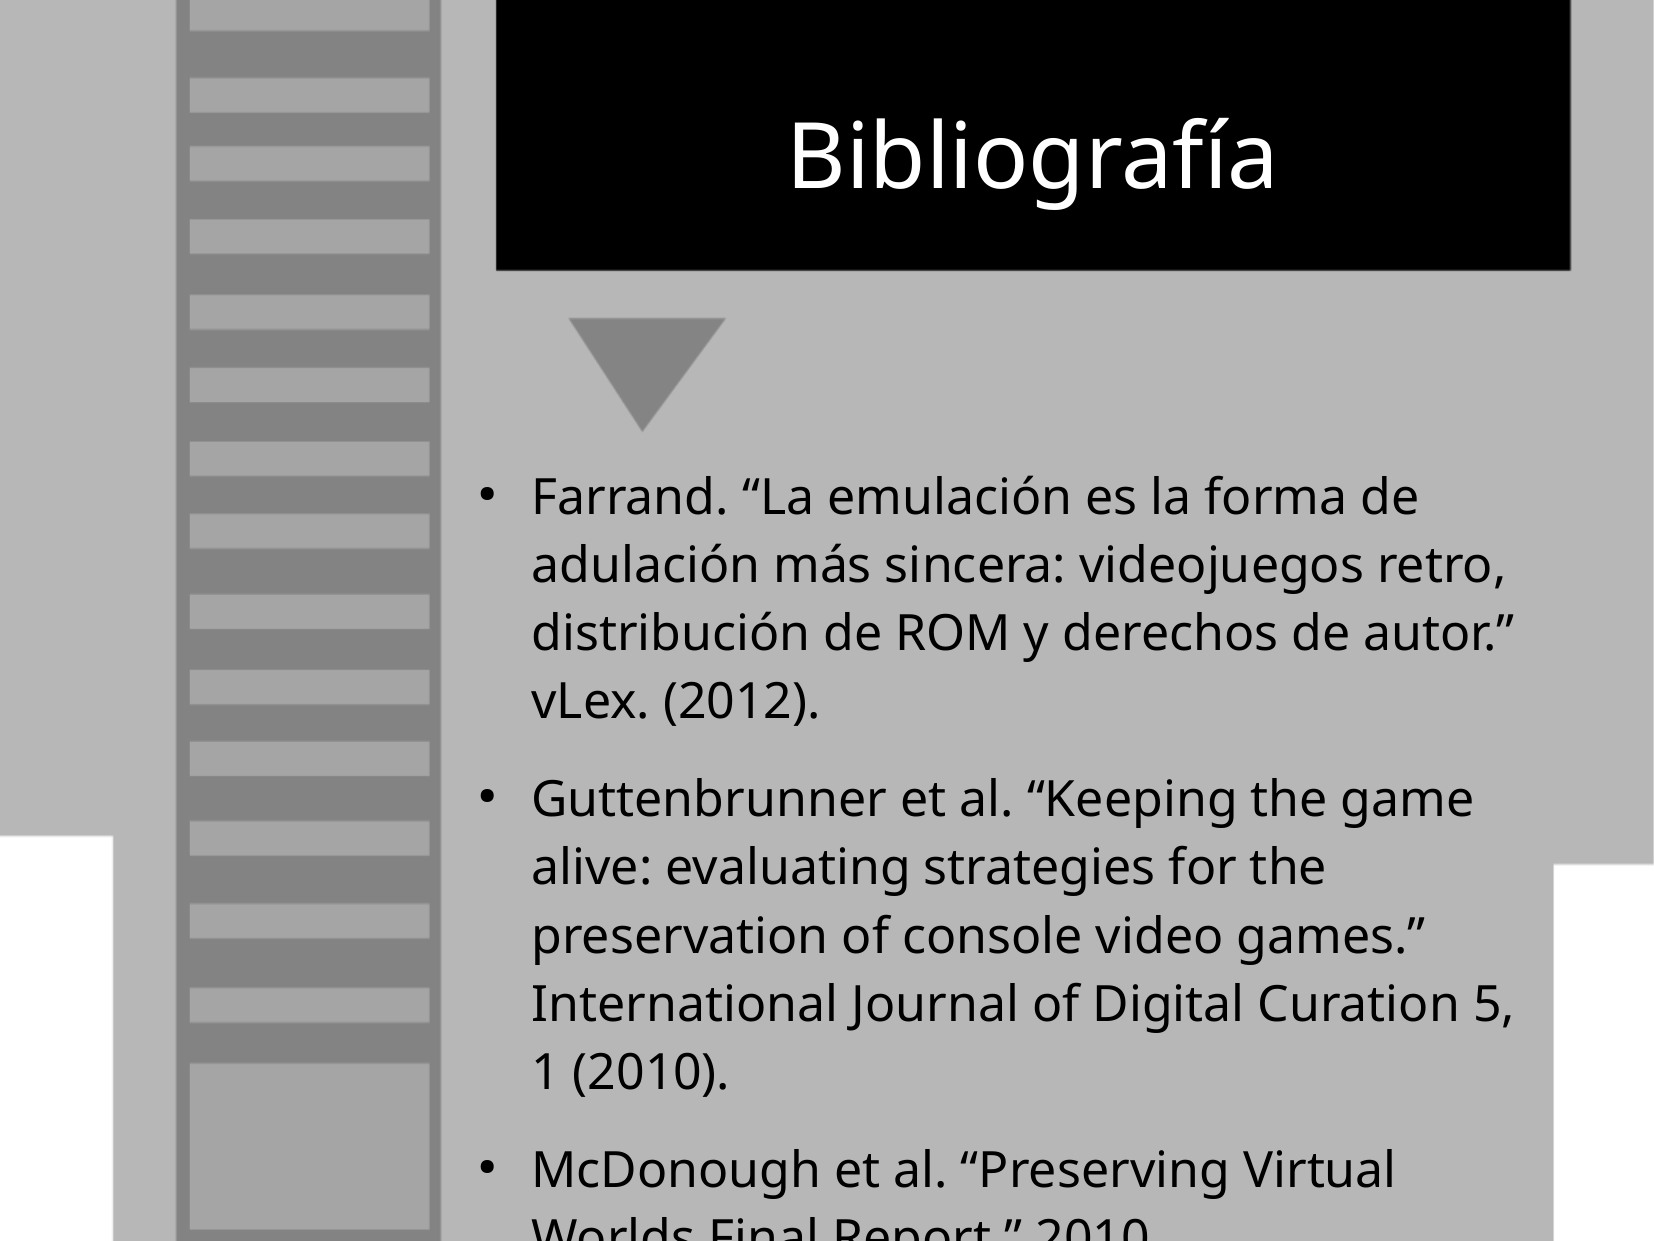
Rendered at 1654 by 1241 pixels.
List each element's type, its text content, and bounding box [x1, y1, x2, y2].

title Bibliografía [496, 42, 1571, 264]
list Farrand. “La emulación es la forma de adulación más sincera: videojuegos retro, distribución de ROM y derechos de autor.” vLex. (2012). Guttenbrunner et al. “Keeping the game alive: evaluating strategies for the preservation of console video games.” International Journal of Digital Curation 5, 1 (2010). McDonough et al. “Preserving Virtual Worlds Final Report.” 2010. [460, 460, 1524, 1241]
picture [0, 0, 1654, 1241]
